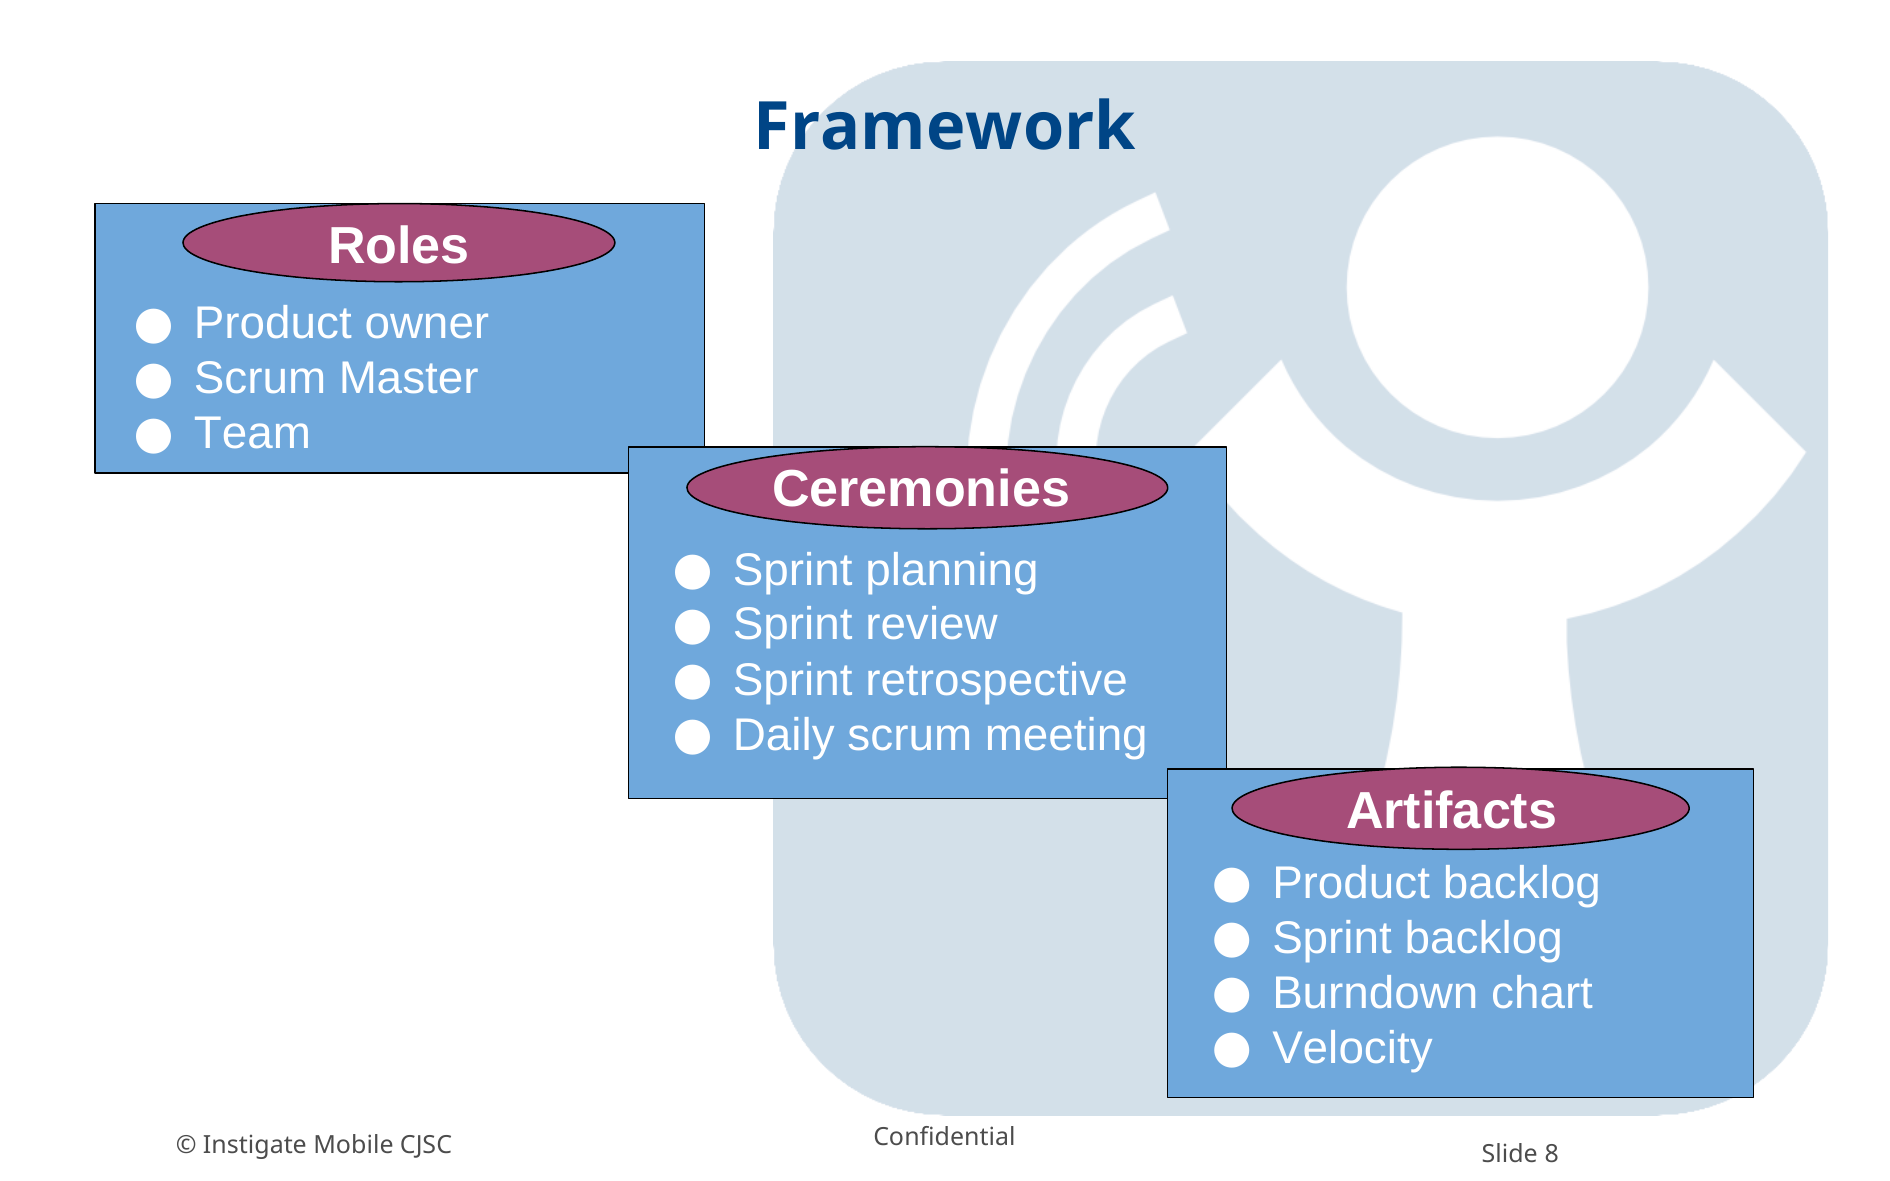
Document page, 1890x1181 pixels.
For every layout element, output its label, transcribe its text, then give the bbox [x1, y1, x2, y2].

text_box Artifacts [1298, 769, 1605, 848]
text_box Ceremonies [727, 446, 1115, 526]
text_box [77, 158, 1794, 1108]
text_box Framework [96, 47, 1794, 158]
text_box Sprint planning Sprint review Sprint retrospective Daily scrum meeting [628, 531, 1215, 770]
text_box Roles [299, 203, 499, 282]
text_box Product owner Scrum Master Team [89, 285, 641, 468]
picture [773, 61, 1829, 1116]
text_box Confidential [646, 1128, 1243, 1172]
text_box Product backlog Sprint backlog Burndown chart Velocity [1167, 845, 1707, 1083]
